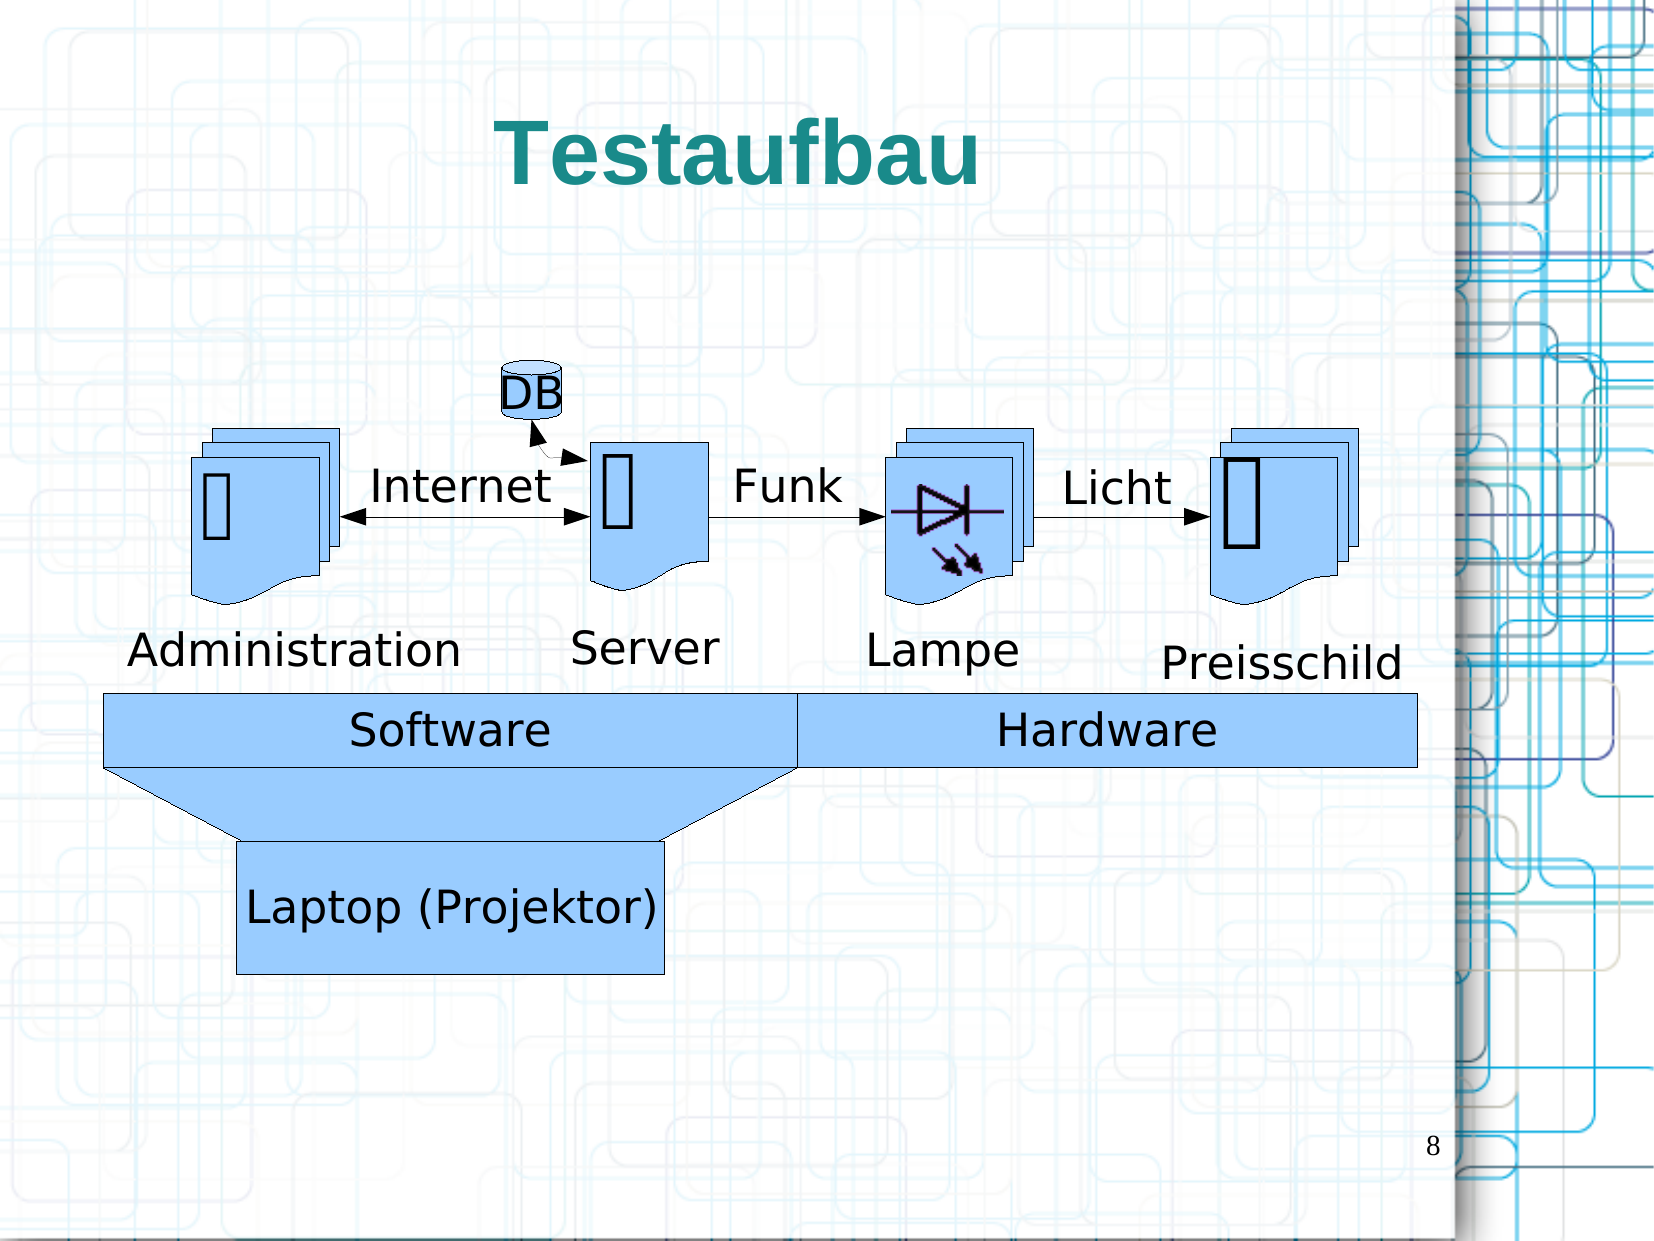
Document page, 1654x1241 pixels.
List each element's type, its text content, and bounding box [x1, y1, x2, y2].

text_box Laptop (Projektor) [236, 841, 665, 975]
text_box Lampe [856, 622, 1030, 680]
text_box Administration [118, 622, 472, 680]
text_box Funk [723, 457, 852, 515]
text_box Licht [1052, 459, 1182, 517]
text_box [885, 428, 1034, 605]
text_box Software [103, 693, 797, 768]
text_box Server [561, 620, 729, 677]
text_box  [1210, 428, 1359, 605]
text_box : [191, 428, 340, 605]
text_box DB [501, 368, 562, 420]
text_box Preisschild [1151, 634, 1458, 692]
text_box Hardware [797, 693, 1418, 768]
text_box [103, 768, 797, 842]
text_box  [590, 442, 709, 591]
title Testaufbau [59, 51, 1418, 255]
picture [0, 0, 1654, 1241]
text_box Internet [360, 457, 562, 515]
